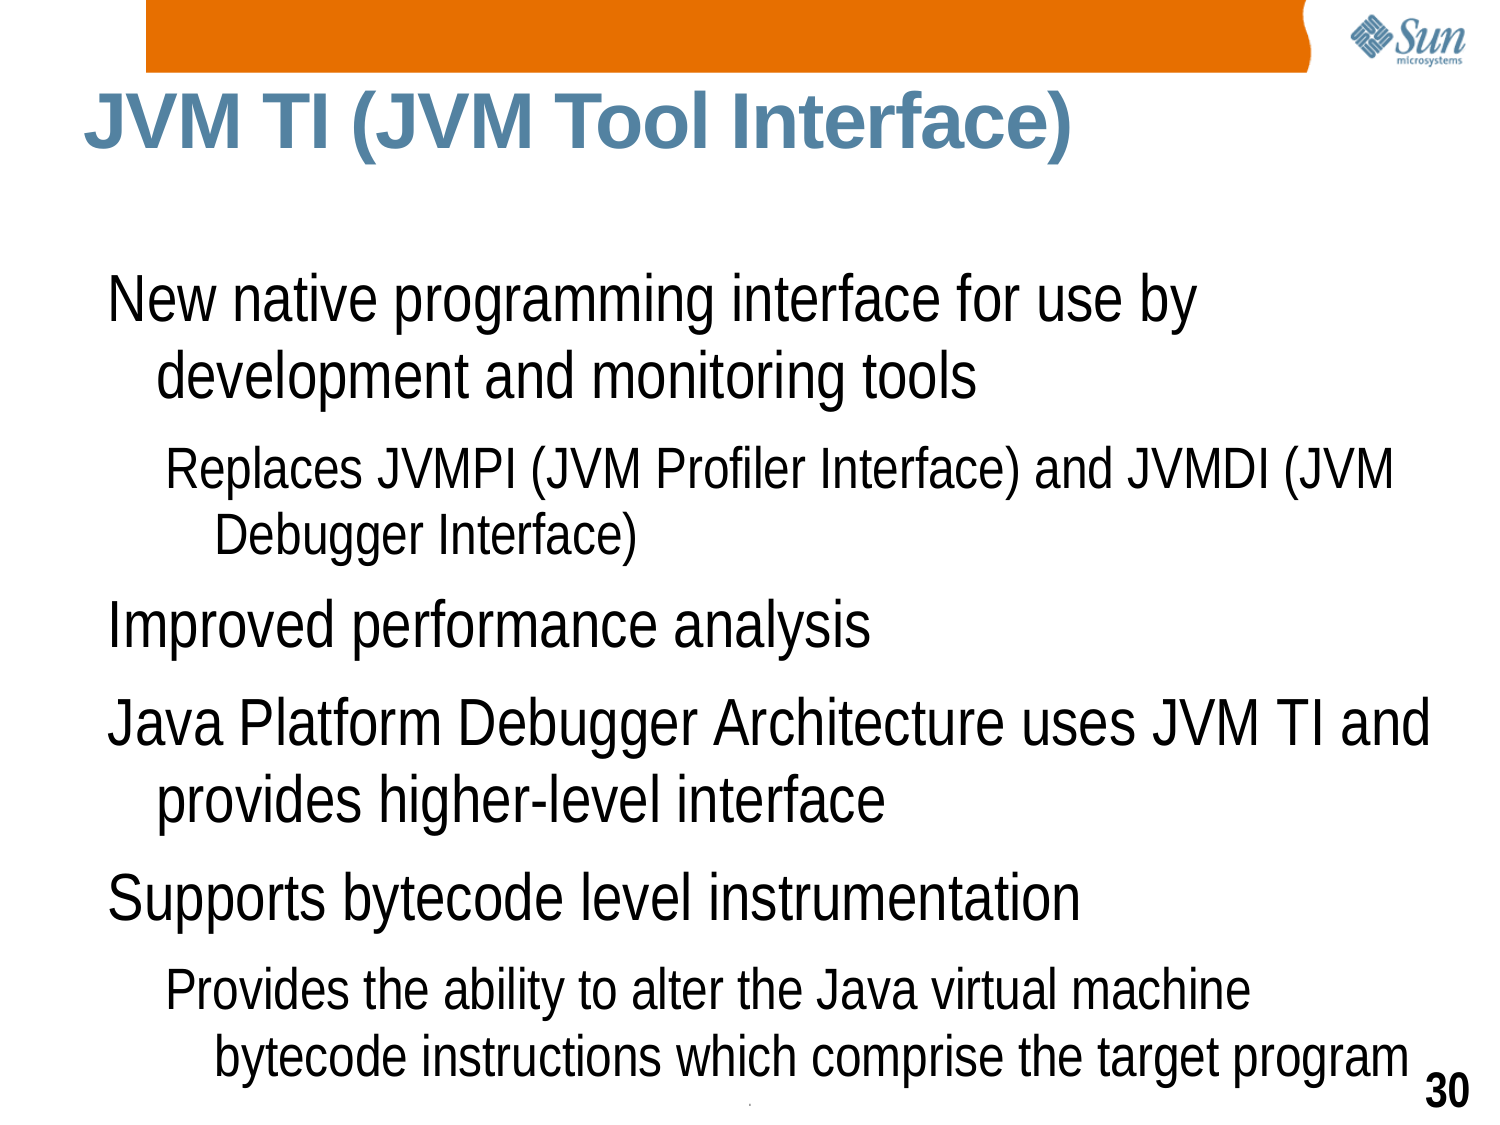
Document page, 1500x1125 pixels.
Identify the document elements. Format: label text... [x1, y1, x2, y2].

list New native programming interface for use by development and monitoring tools Replaces JVMPI (JVM Profiler Interface) and JVMDI (JVM Debugger Interface) Improved performance analysis Java Platform Debugger Architecture uses JVM TI and provides higher-level interface Supports bytecode level instrumentation Provides the ability to alter the Java virtual machine bytecode instructions which comprise the target program [88, 259, 1448, 1110]
title JVM TI (JVM Tool Interface) [83, 84, 1446, 227]
picture [146, 0, 1500, 75]
